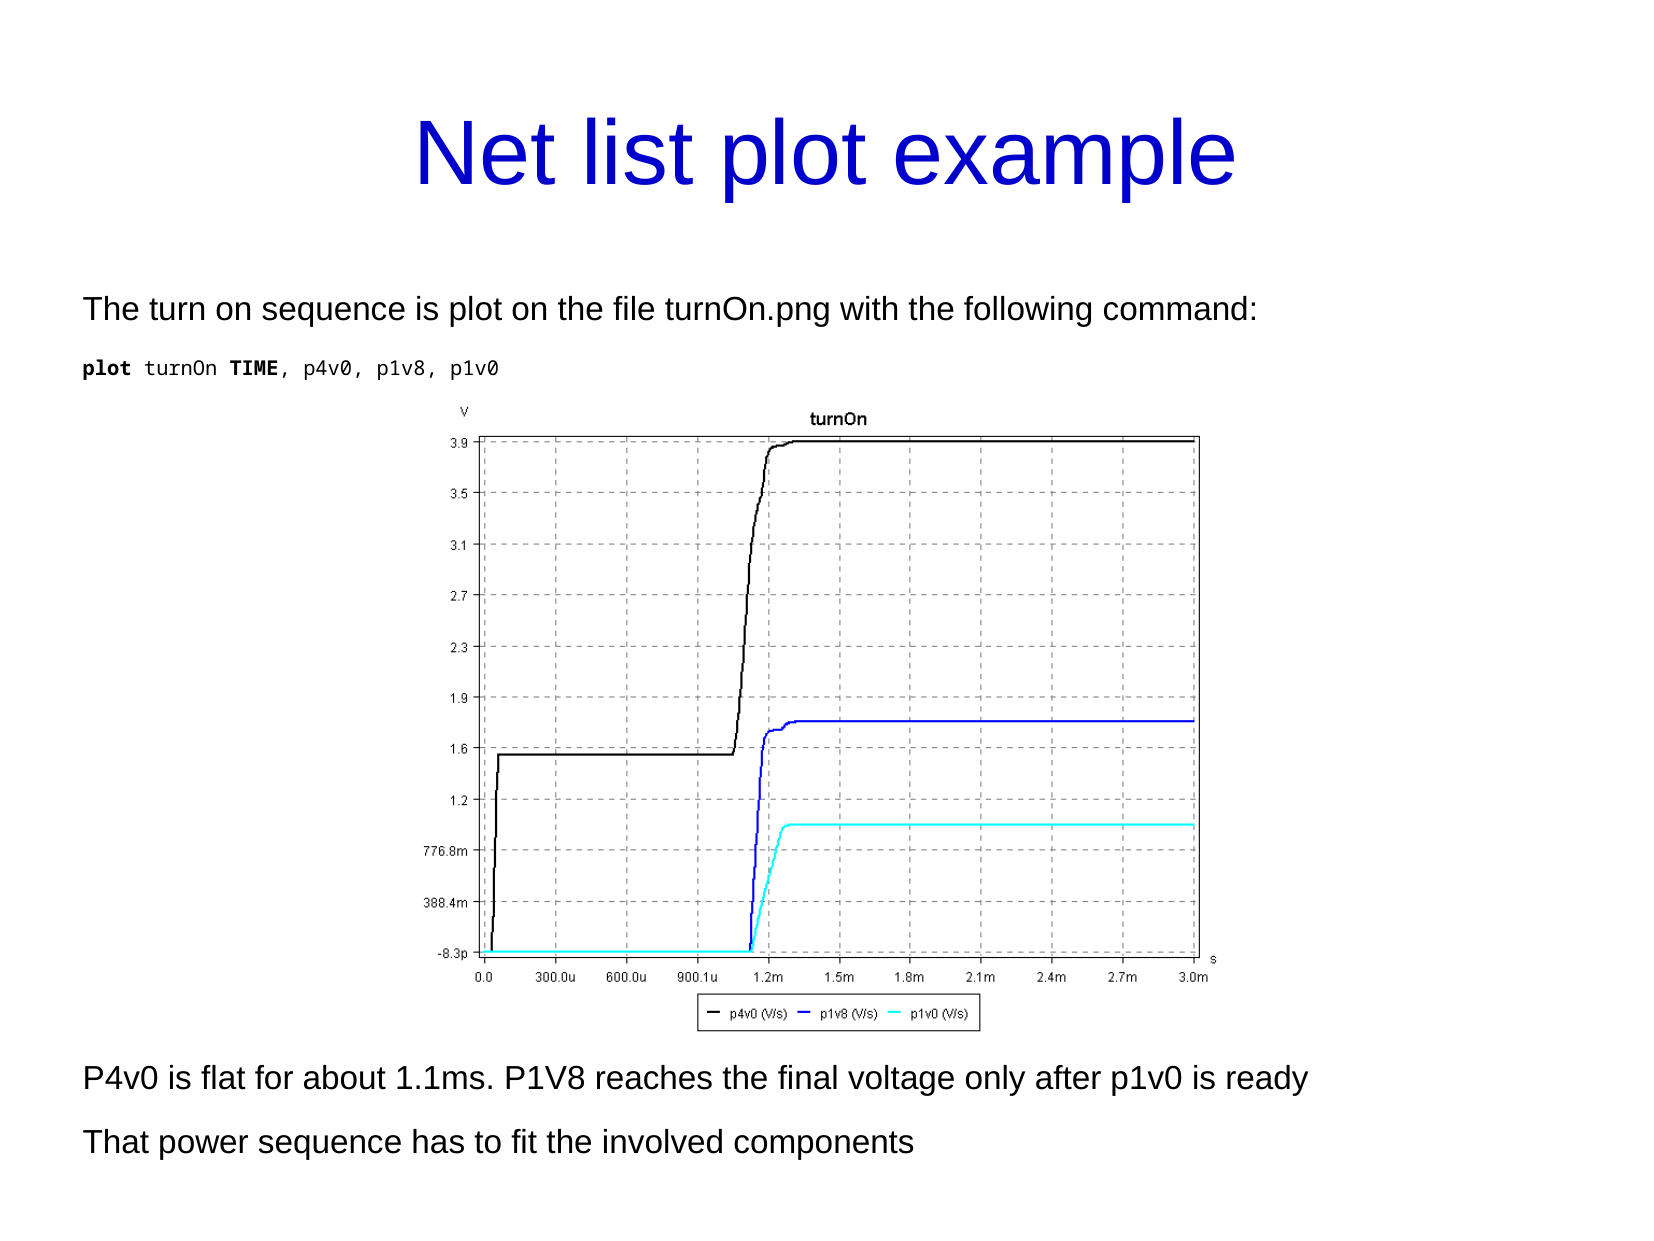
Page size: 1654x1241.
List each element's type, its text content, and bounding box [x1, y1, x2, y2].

title Net list plot example [82, 49, 1571, 257]
picture [396, 395, 1257, 1041]
list The turn on sequence is plot on the file turnOn.png with the following command: plot turnOn TIME, p4v0, p1v8, p1v0 P4v0 is flat for about 1.1ms. P1V8 reaches the final voltage only after p1v0 is ready That power sequence has to fit the involved components [82, 290, 1571, 1170]
